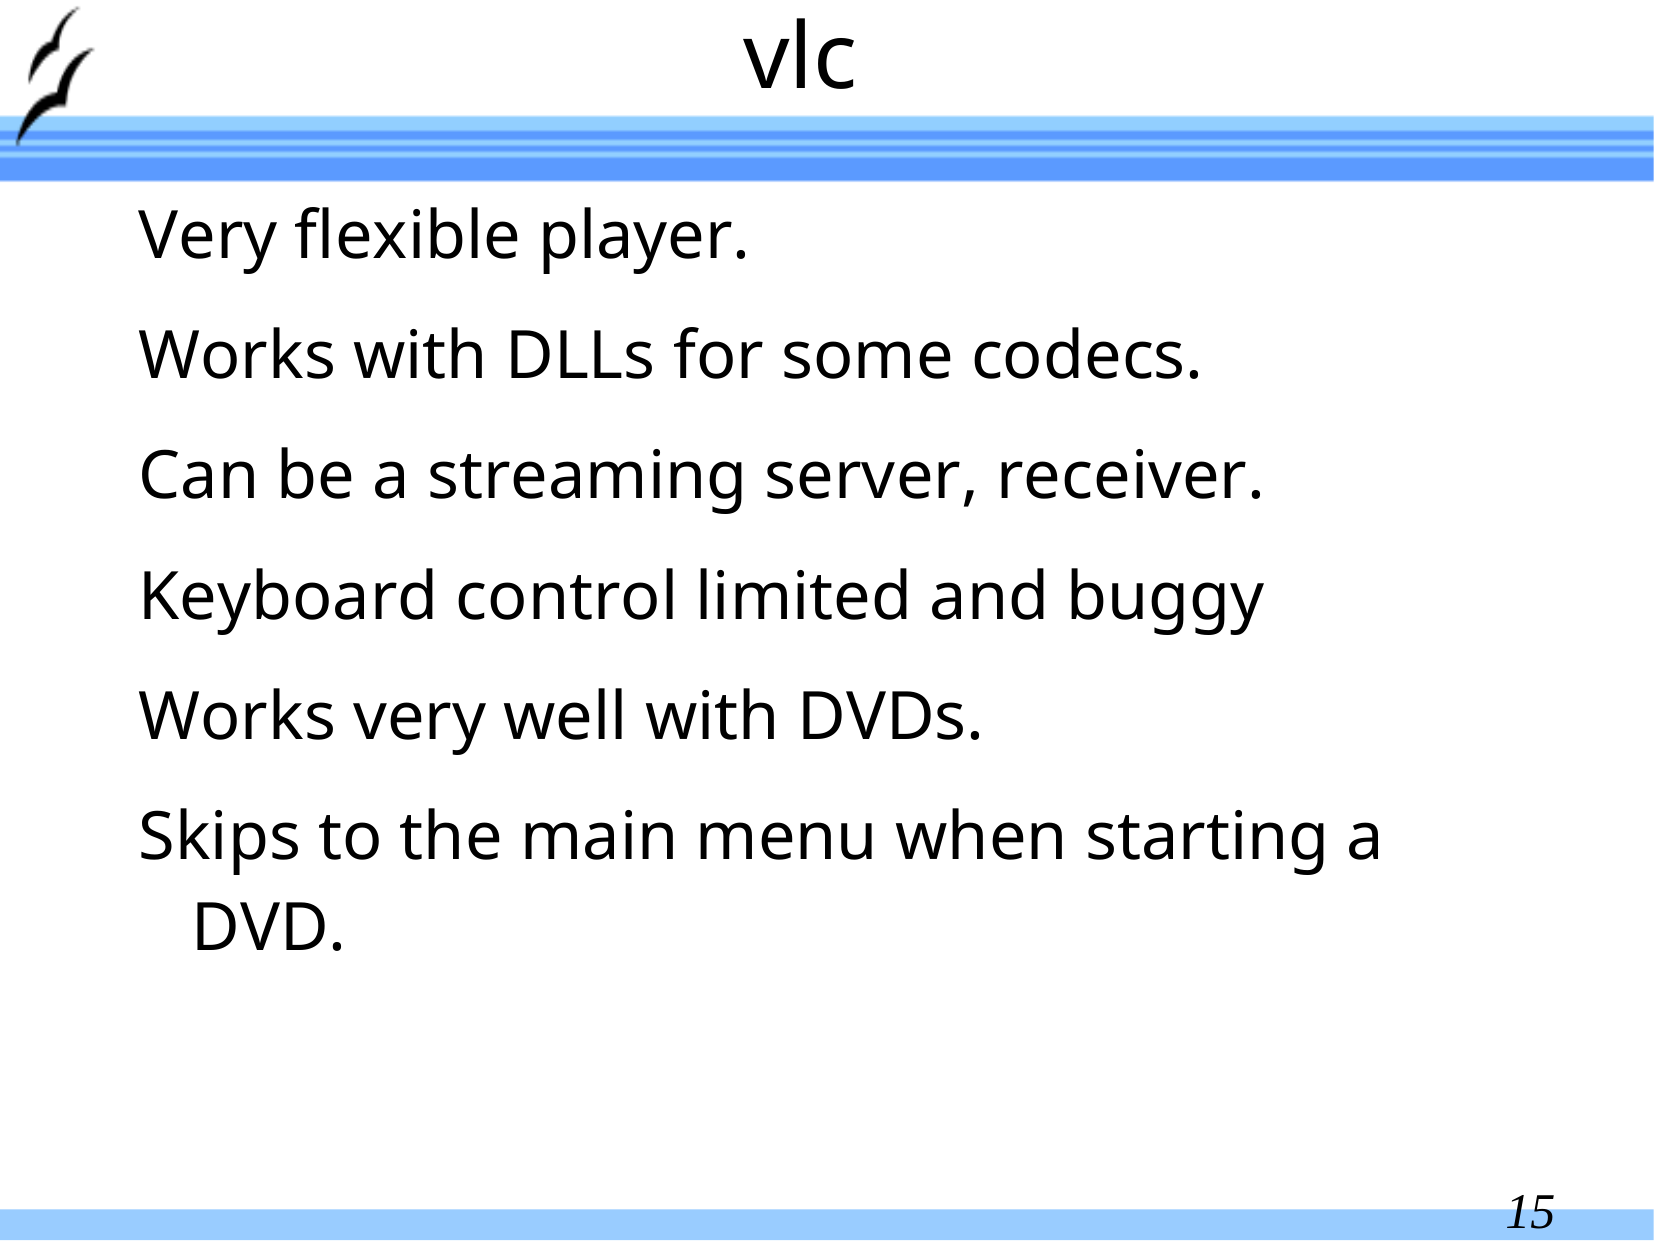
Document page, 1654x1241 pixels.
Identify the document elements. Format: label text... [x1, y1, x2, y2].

picture [0, 0, 1654, 188]
title vlc [94, 0, 1507, 121]
list Very flexible player. Works with DLLs for some codecs. Can be a streaming server, receiver. Keyboard control limited and buggy Works very well with DVDs. Skips to the main menu when starting a DVD. [120, 187, 1533, 1195]
